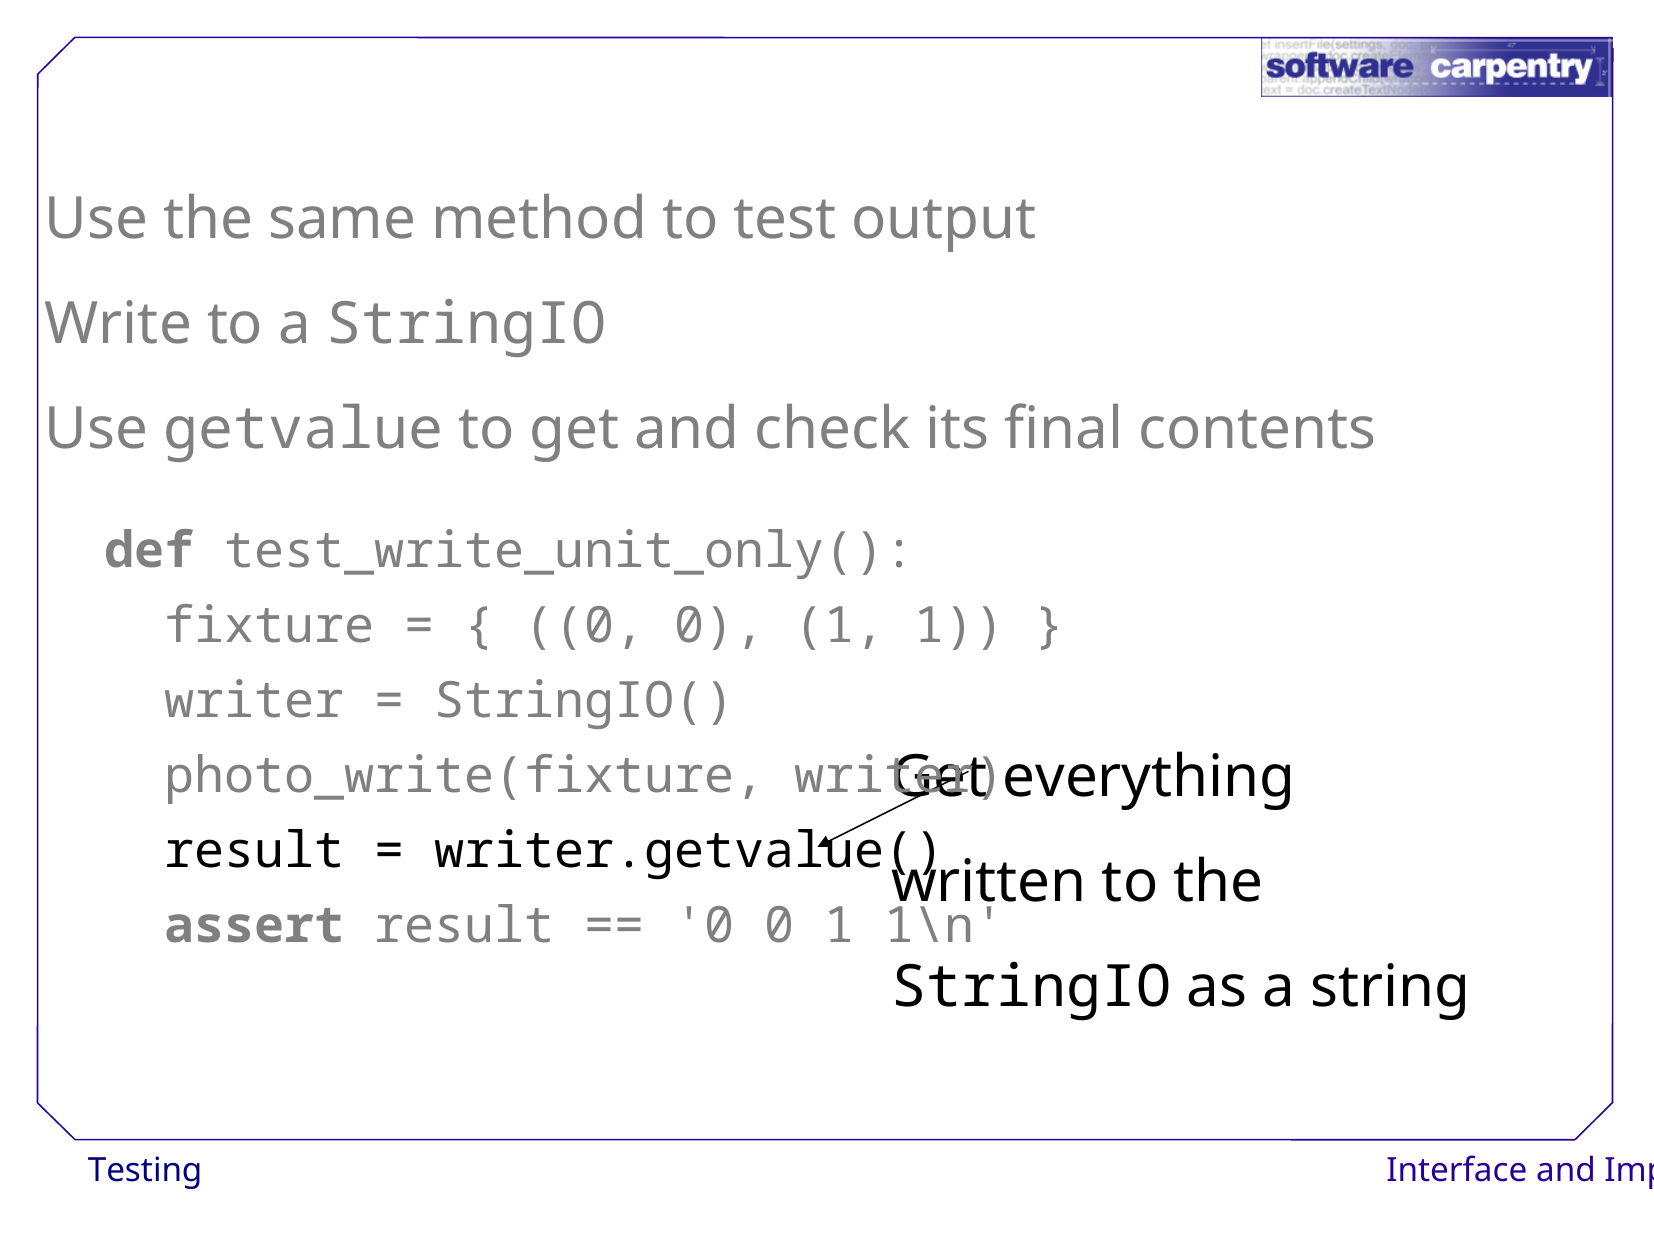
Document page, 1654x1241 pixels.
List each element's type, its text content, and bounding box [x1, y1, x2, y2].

text_box def test_write_unit_only(): fixture = { ((0, 0), (1, 1)) } writer = StringIO() photo_write(fixture, writer) result = writer.getvalue() assert result == '0 0 1 1\n' [89, 495, 1440, 1096]
text_box Get everything written to the StringIO as a string [1440, 695, 1636, 1026]
picture [1261, 39, 1613, 97]
text_box Use the same method to test output Write to a StringIO Use getvalue to get and check its final contents [29, 138, 1542, 469]
